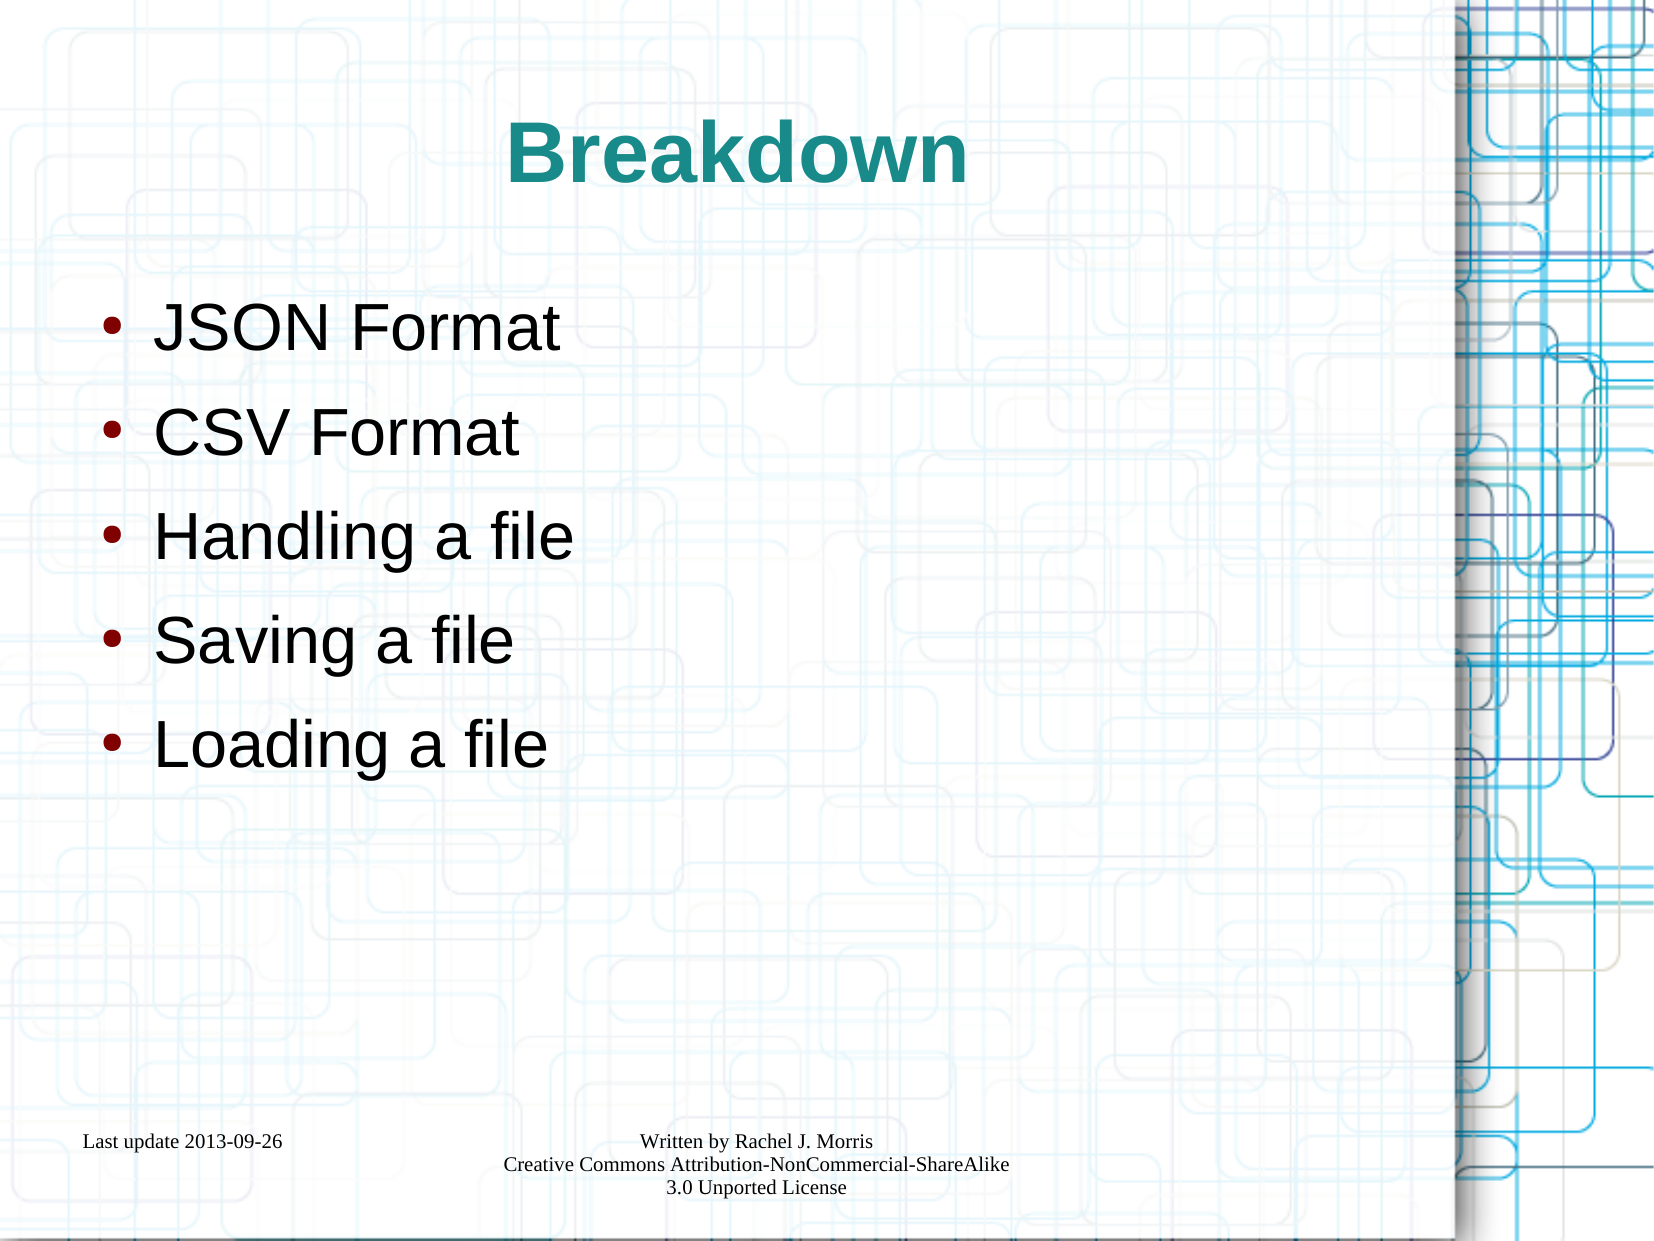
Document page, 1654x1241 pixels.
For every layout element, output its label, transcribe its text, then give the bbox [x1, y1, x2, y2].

picture [0, 0, 1654, 1241]
title Breakdown [59, 49, 1418, 257]
list JSON Format CSV Format Handling a file Saving a file Loading a file [82, 290, 1418, 1010]
